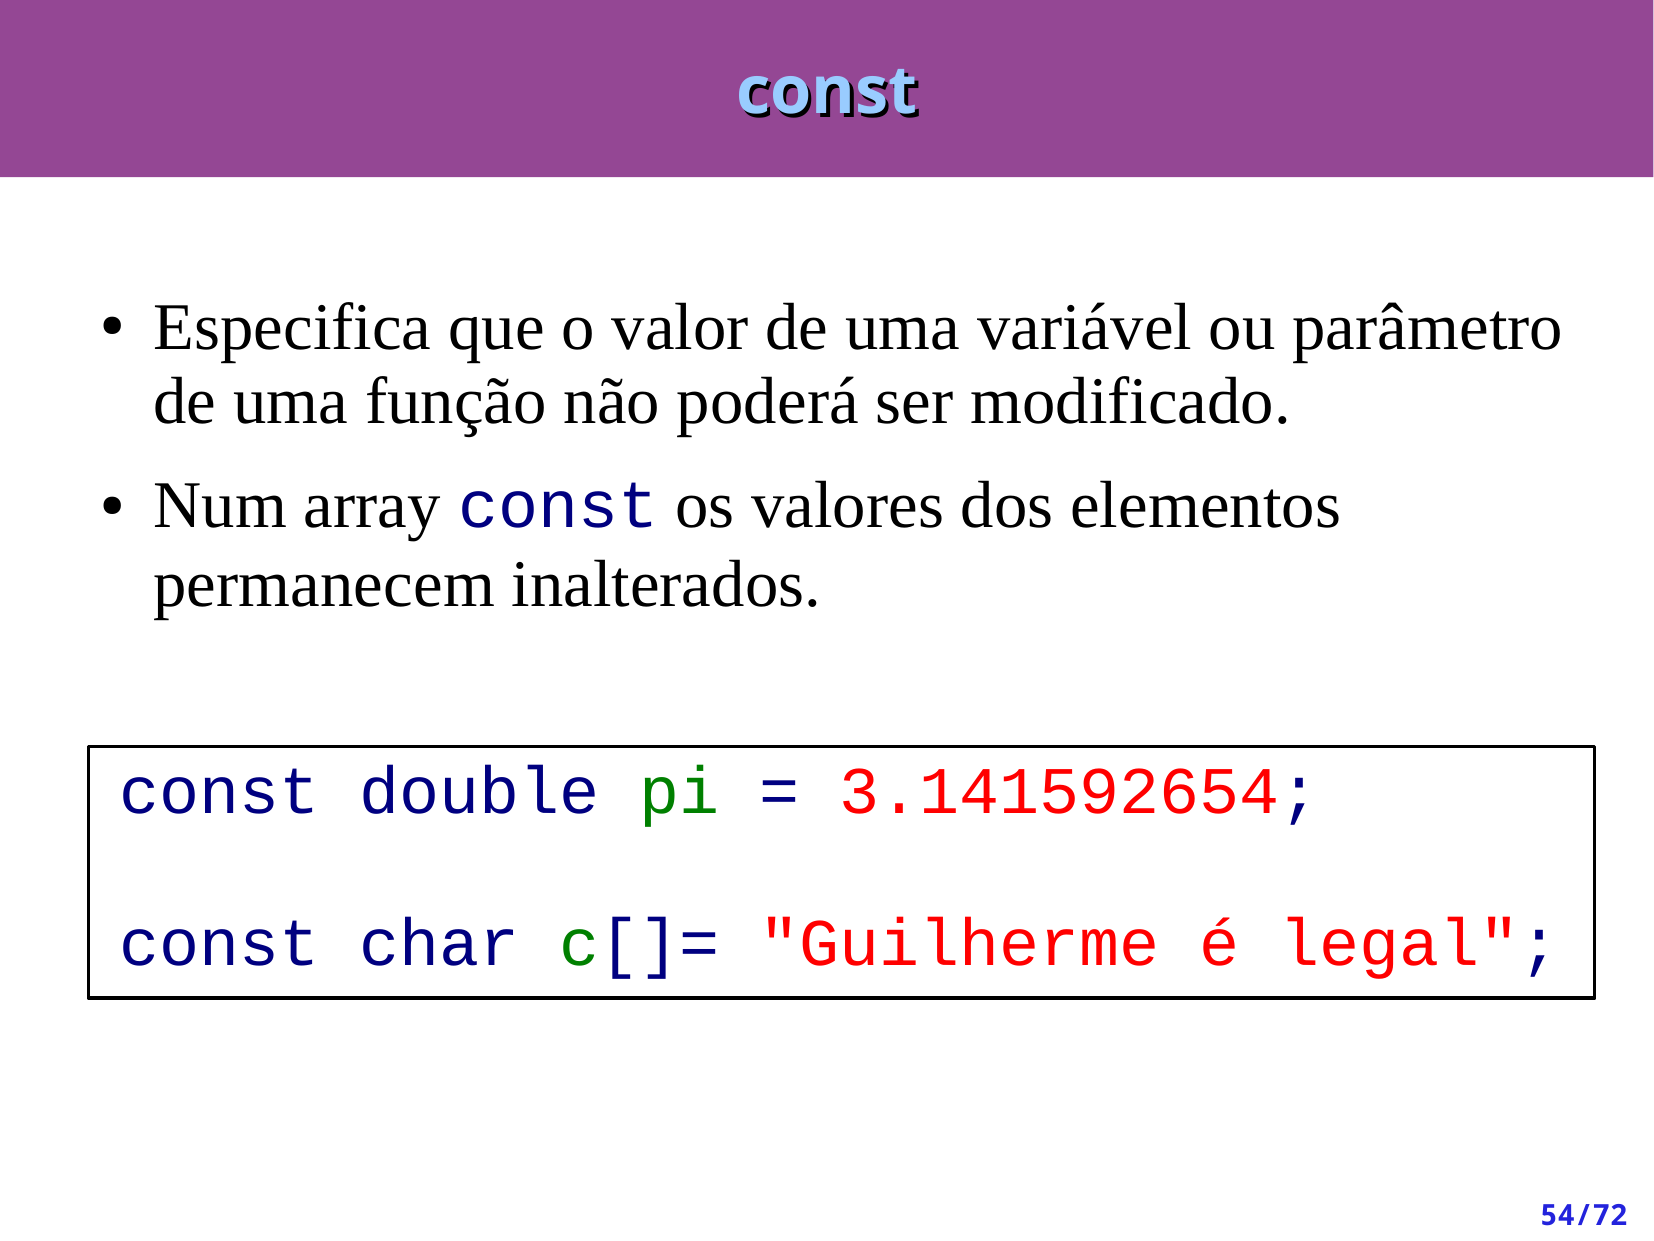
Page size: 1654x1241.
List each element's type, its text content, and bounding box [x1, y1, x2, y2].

title const [82, 0, 1571, 192]
list Especifica que o valor de uma variável ou parâmetro de uma função não poderá ser modificado. Num array const os valores dos elementos permanecem inalterados. [82, 290, 1571, 1109]
text_box const double pi = 3.141592654; const char c[]= "Guilherme é legal"; [88, 746, 1595, 999]
